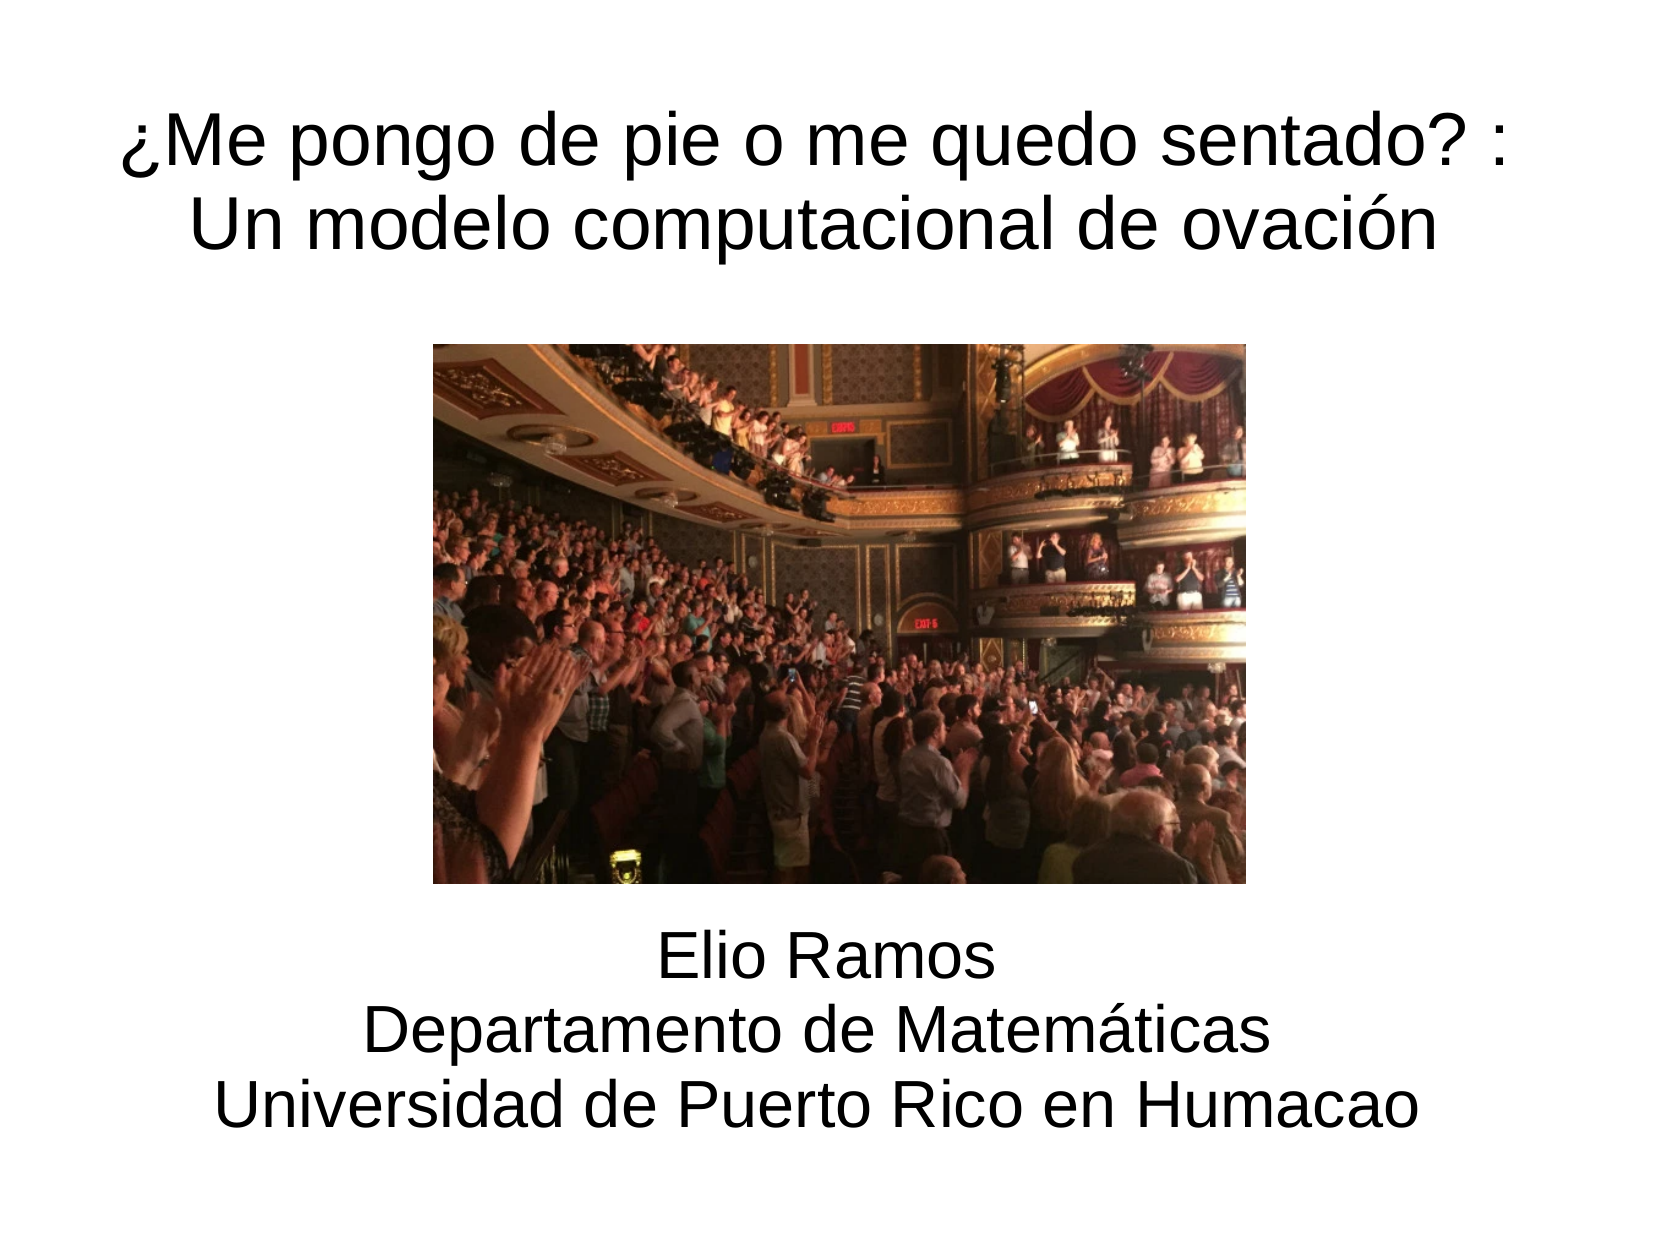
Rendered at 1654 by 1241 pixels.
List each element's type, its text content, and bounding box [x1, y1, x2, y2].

title ¿Me pongo de pie o me quedo sentado? : Un modelo computacional de ovación [60, 77, 1591, 286]
picture [433, 344, 1246, 884]
subtitle Elio Ramos Departamento de Matemáticas Universidad de Puerto Rico en Humacao [82, 885, 1571, 1175]
